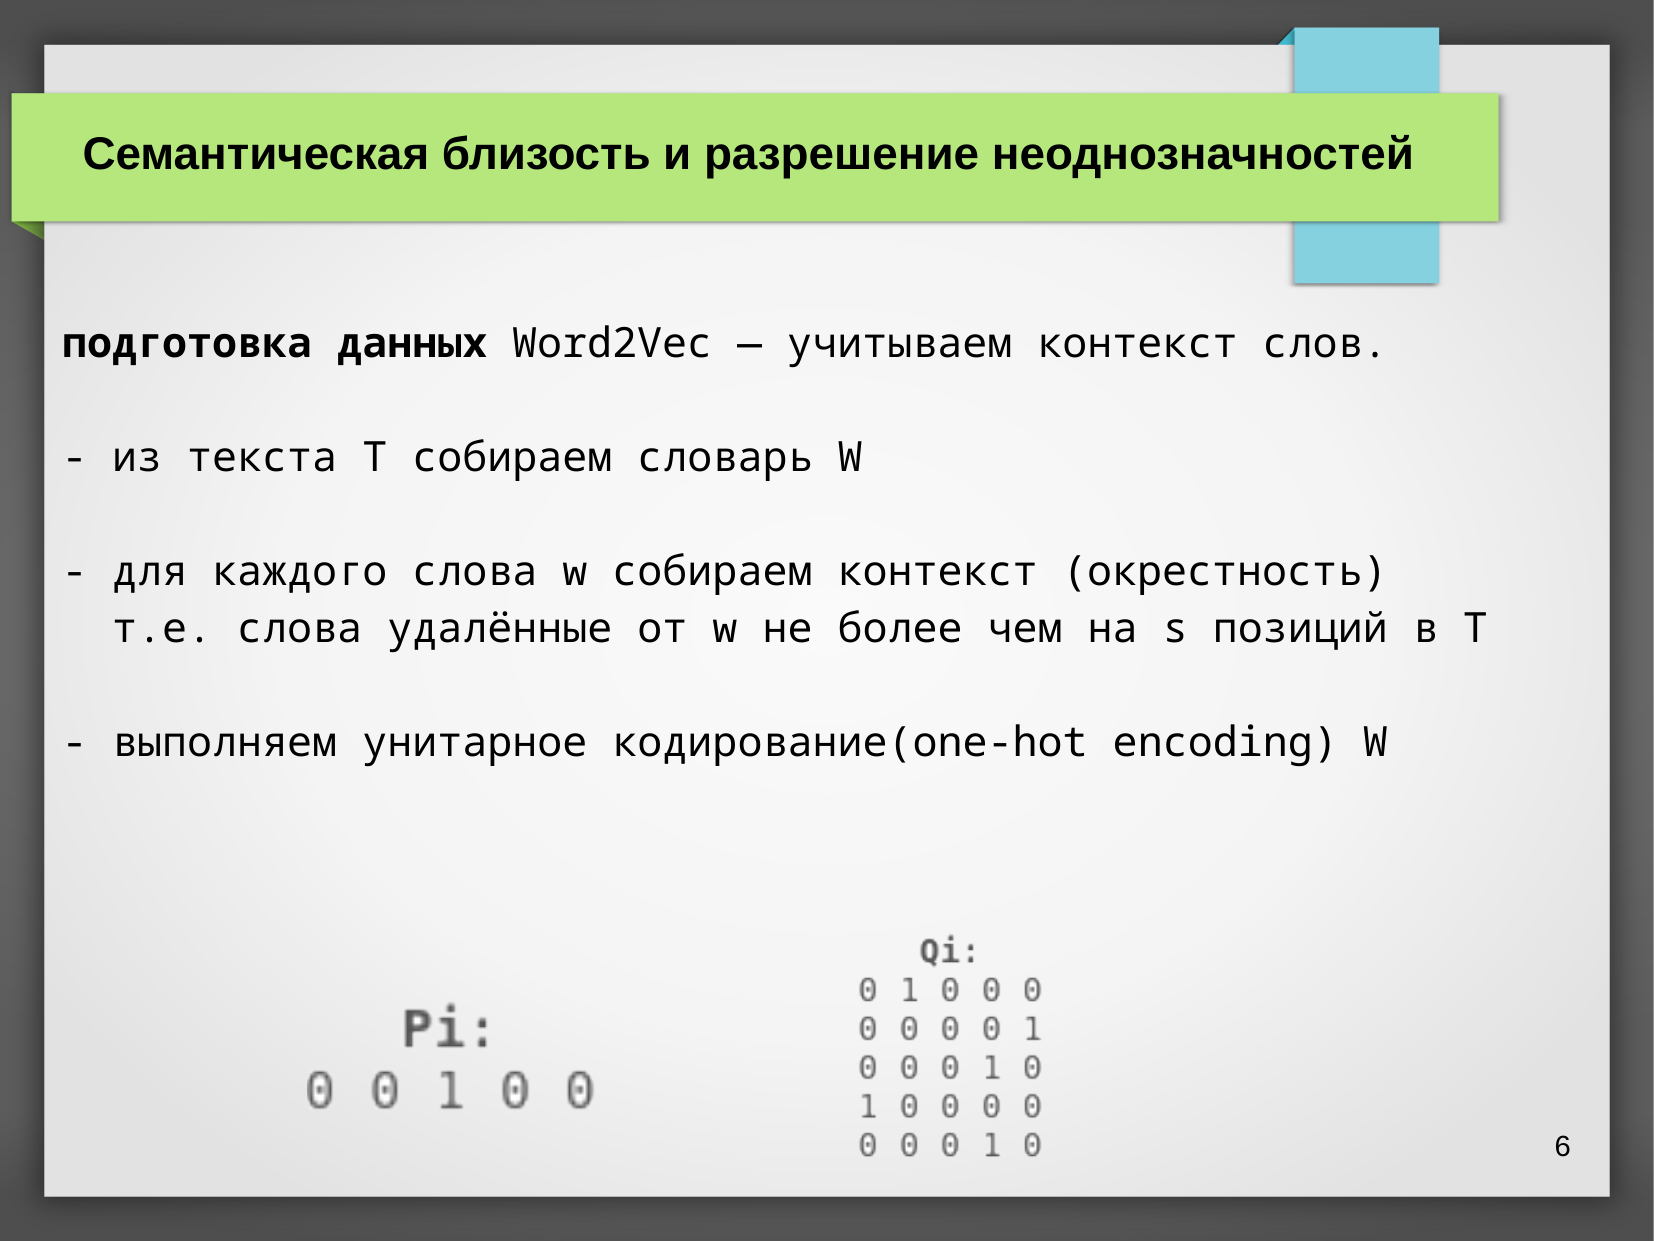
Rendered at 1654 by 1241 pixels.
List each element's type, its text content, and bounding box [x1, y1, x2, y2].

title Семантическая близость и разрешение неоднозначностей [82, 121, 1489, 187]
text_box подготовка данных Word2Vec — учитываем контекст слов. - из текста T собираем словарь W - для каждого слова w собираем контекст (окрестность) т.е. слова удалённые от w не более чем на s позиций в T - выполняем унитарное кодирование(one-hot encoding) W [47, 248, 1595, 927]
picture [0, 0, 1654, 1241]
